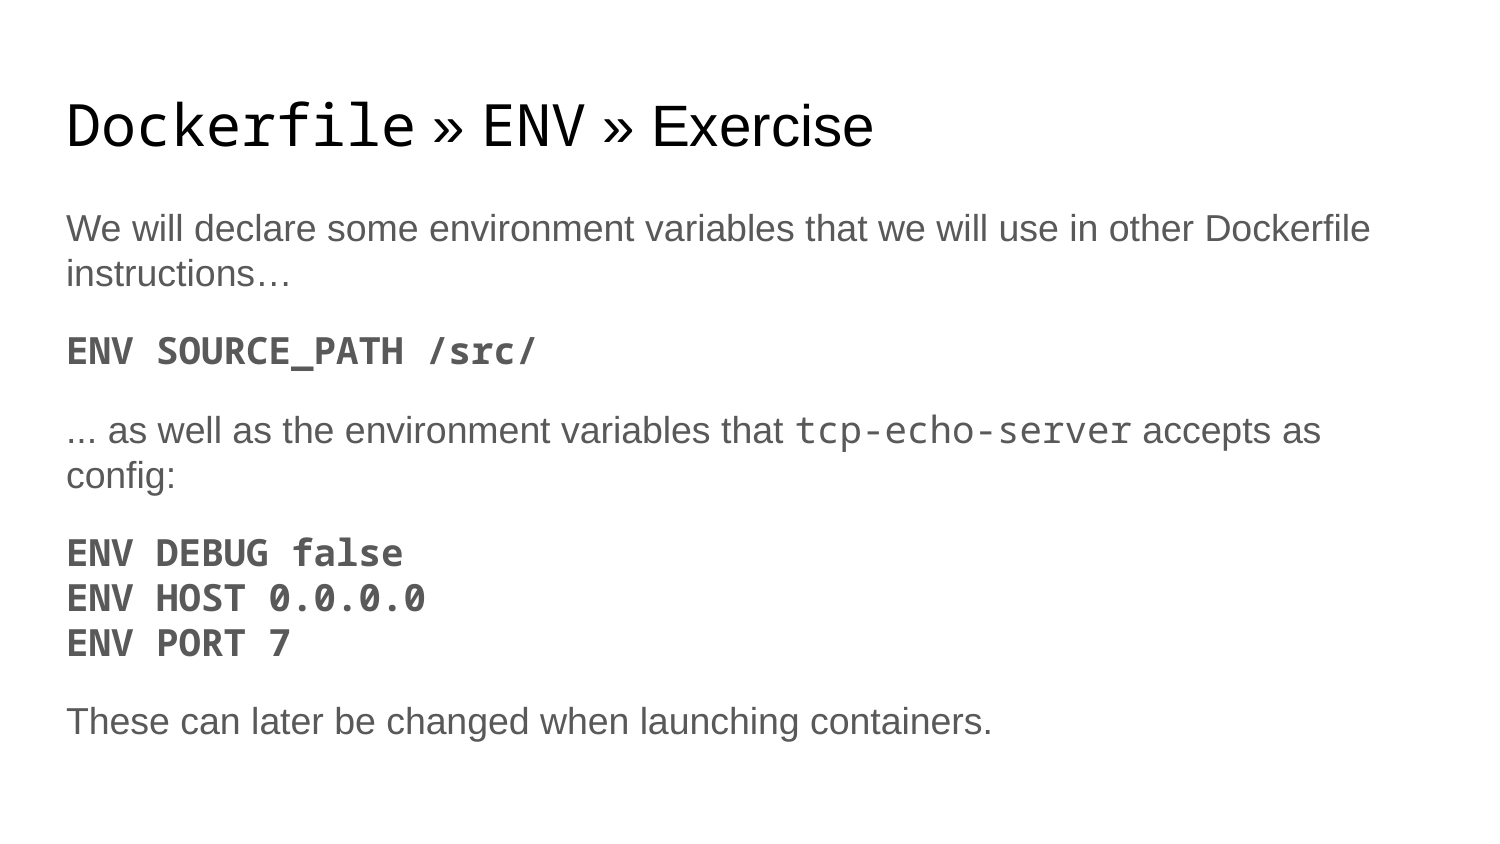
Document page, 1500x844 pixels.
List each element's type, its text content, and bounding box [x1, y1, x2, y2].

title Dockerfile » ENV » Exercise [51, 72, 1449, 167]
list We will declare some environment variables that we will use in other Dockerfile instructions… ENV SOURCE_PATH /src/ ... as well as the environment variables that tcp-echo-server accepts as config: ENV DEBUG false ENV HOST 0.0.0.0 ENV PORT 7 These can later be changed when launching containers. [51, 189, 1449, 750]
